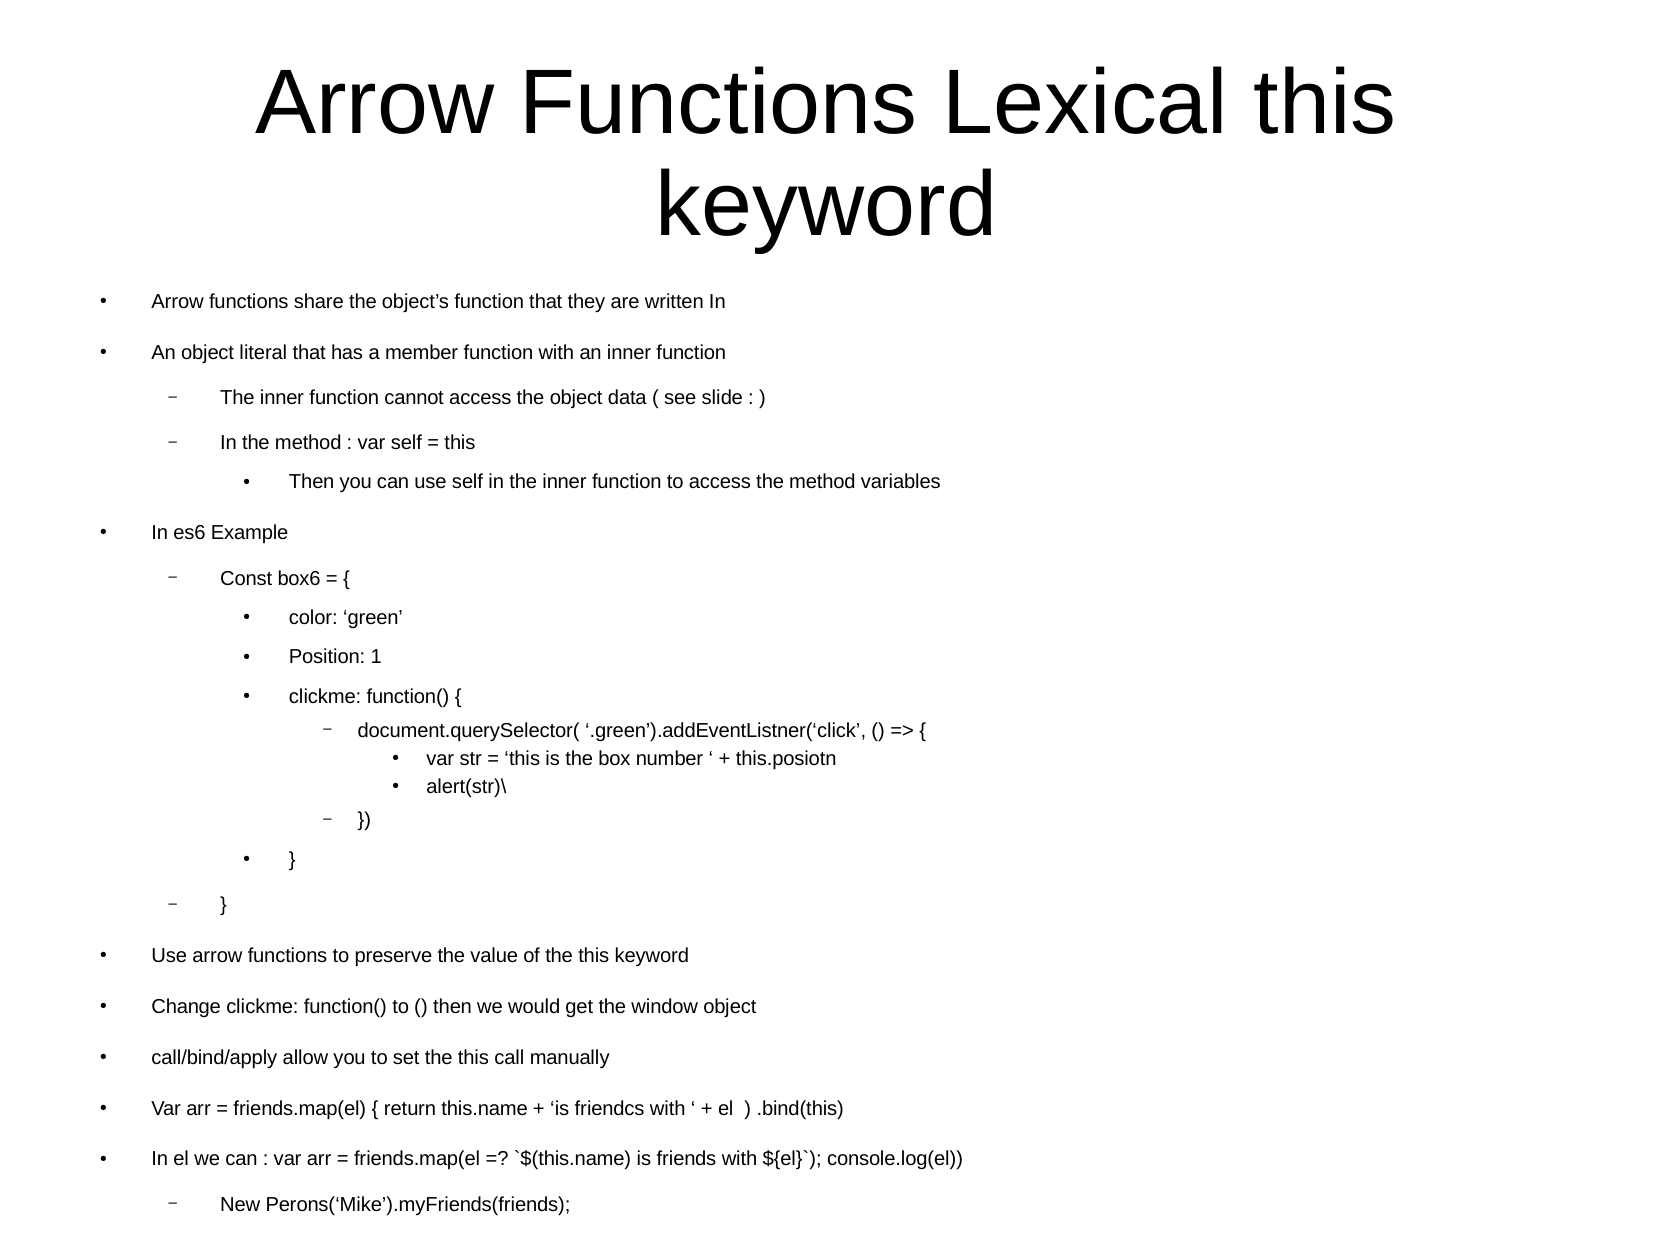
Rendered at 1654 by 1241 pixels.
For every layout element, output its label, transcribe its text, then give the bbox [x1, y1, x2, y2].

list Arrow functions share the object’s function that they are written In An object literal that has a member function with an inner function The inner function cannot access the object data ( see slide : ) In the method : var self = this Then you can use self in the inner function to access the method variables In es6 Example Const box6 = { color: ‘green’ Position: 1 clickme: function() { document.querySelector( ‘.green’).addEventListner(‘click’, () => { var str = ‘this is the box number ‘ + this.posiotn alert(str)\ }) } } Use arrow functions to preserve the value of the this keyword Change clickme: function() to () then we would get the window object call/bind/apply allow you to set the this call manually Var arr = friends.map(el) { return this.name + ‘is friendcs with ‘ + el ) .bind(this) In el we can : var arr = friends.map(el =? `$(this.name) is friends with ${el}`); console.log(el)) New Perons(‘Mike’).myFriends(friends); [82, 290, 1571, 1217]
title Arrow Functions Lexical this keyword [82, 49, 1571, 257]
